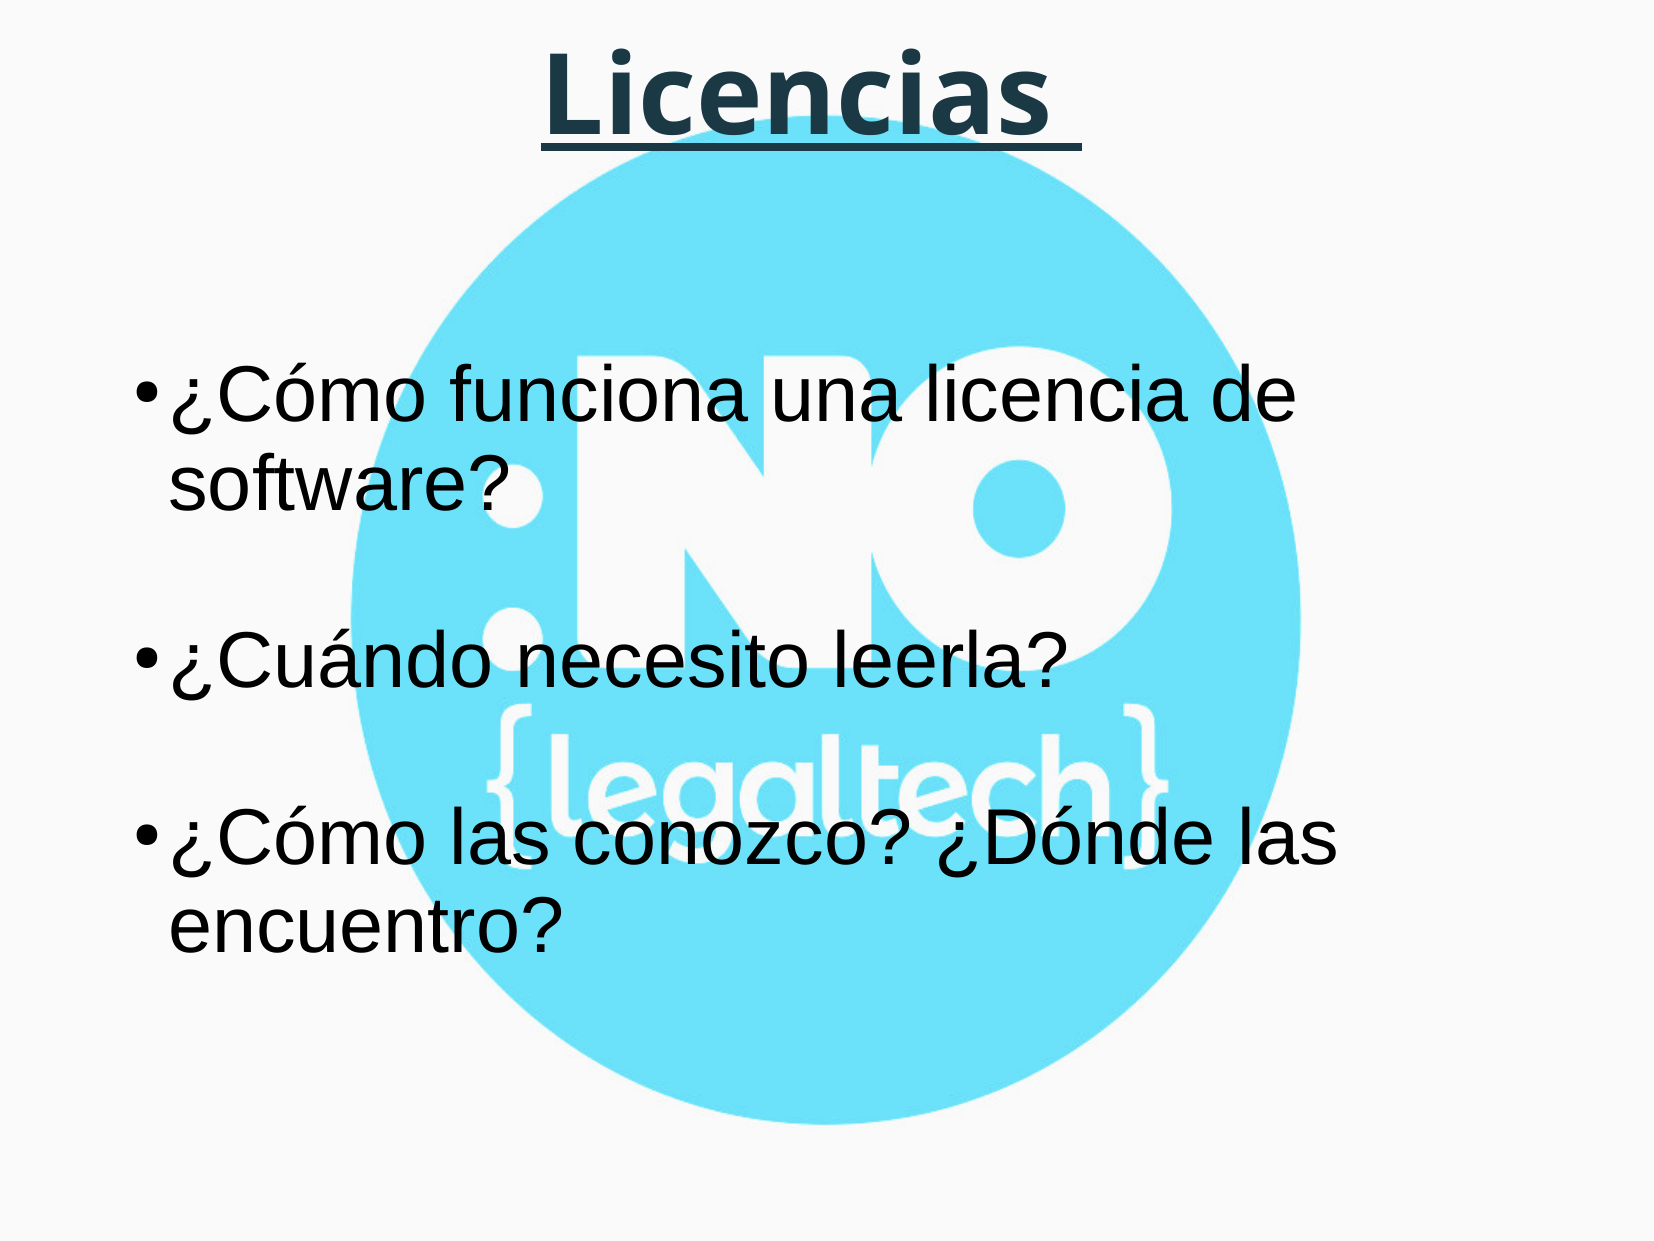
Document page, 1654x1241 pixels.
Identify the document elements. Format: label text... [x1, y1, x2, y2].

text_box ¿Cómo funciona una licencia de software? ¿Cuándo necesito leerla? ¿Cómo las conozco? ¿Dónde las encuentro? [118, 342, 1571, 1052]
title Licencias [0, 47, 1630, 166]
picture [0, 0, 1654, 1241]
